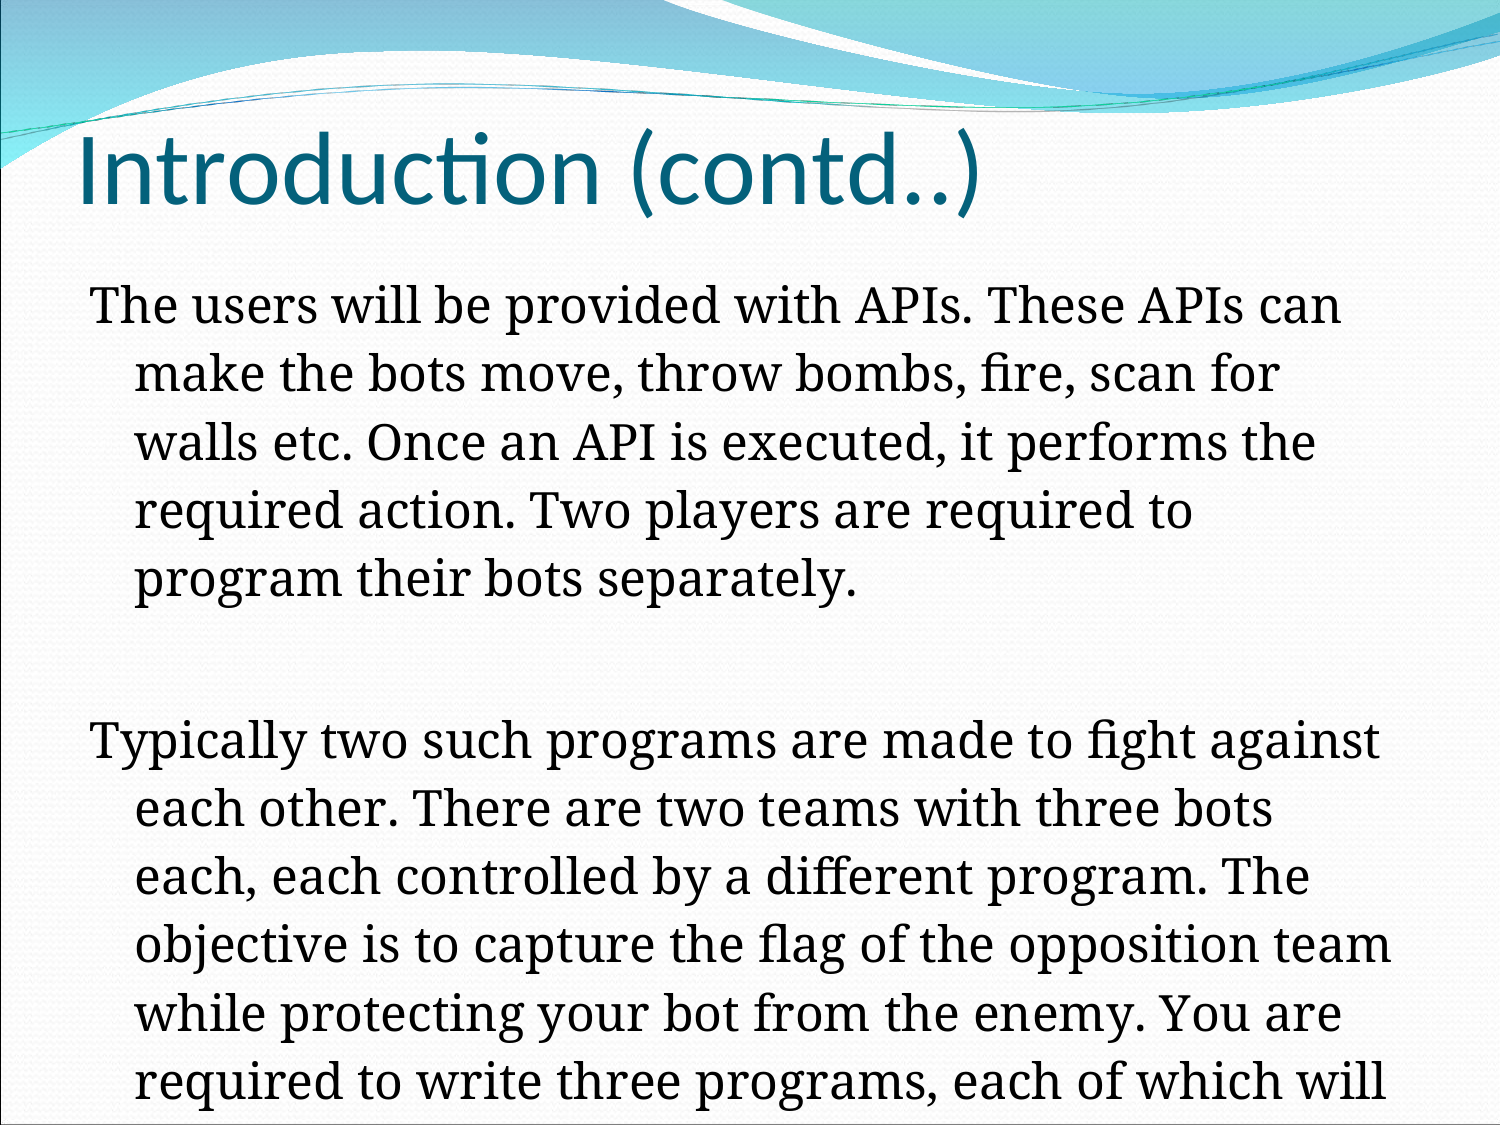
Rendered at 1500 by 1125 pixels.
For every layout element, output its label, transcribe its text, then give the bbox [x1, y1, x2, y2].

list The users will be provided with APIs. These APIs can make the bots move, throw bombs, fire, scan for walls etc. Once an API is executed, it performs the required action. Two players are required to program their bots separately. Typically two such programs are made to fight against each other. There are two teams with three bots each, each controlled by a different program. The objective is to capture the flag of the opposition team while protecting your bot from the enemy. You are required to write three programs, each of which will control one bot of your team. [75, 262, 1426, 1119]
picture [0, 0, 1500, 1125]
title Introduction (contd..) [75, 43, 1426, 231]
